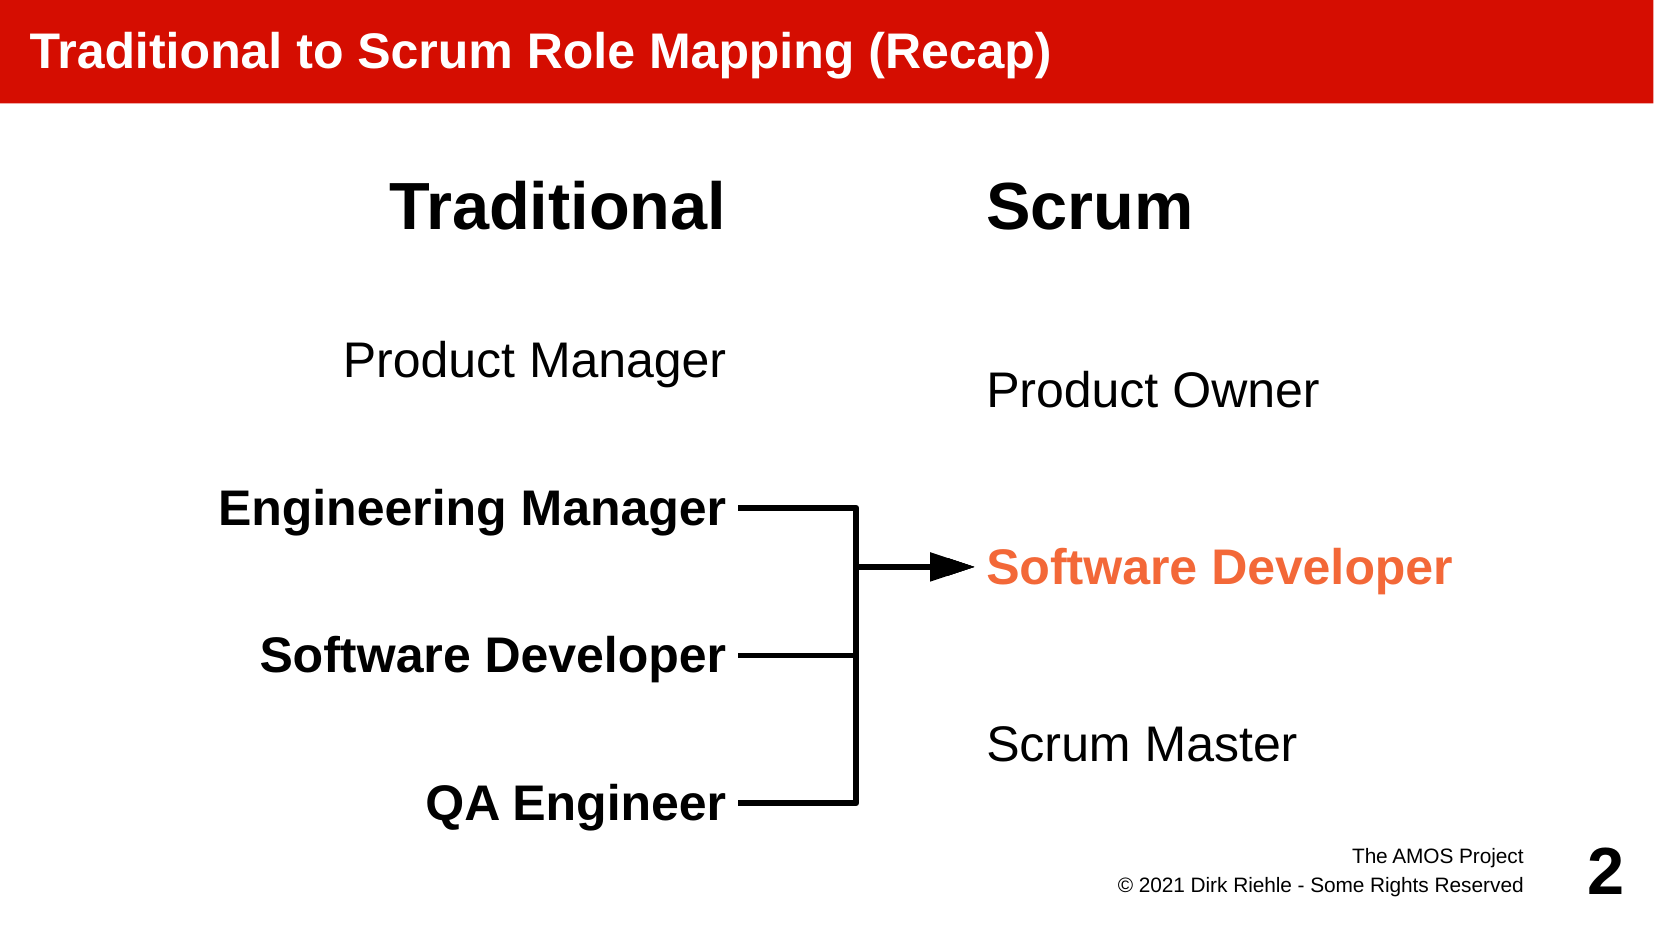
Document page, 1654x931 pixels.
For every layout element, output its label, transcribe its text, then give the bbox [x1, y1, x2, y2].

title Traditional to Scrum Role Mapping (Recap) [0, 0, 1654, 104]
text_box Scrum [974, 118, 1565, 271]
text_box Software Developer [974, 448, 1625, 686]
text_box Scrum Master [974, 686, 1565, 863]
text_box Product Owner [974, 271, 1654, 508]
text_box Product Manager [147, 271, 739, 449]
text_box Engineering Manager [0, 419, 739, 597]
text_box Software Developer [59, 597, 739, 745]
text_box Traditional [147, 118, 739, 271]
text_box QA Engineer [147, 745, 739, 892]
